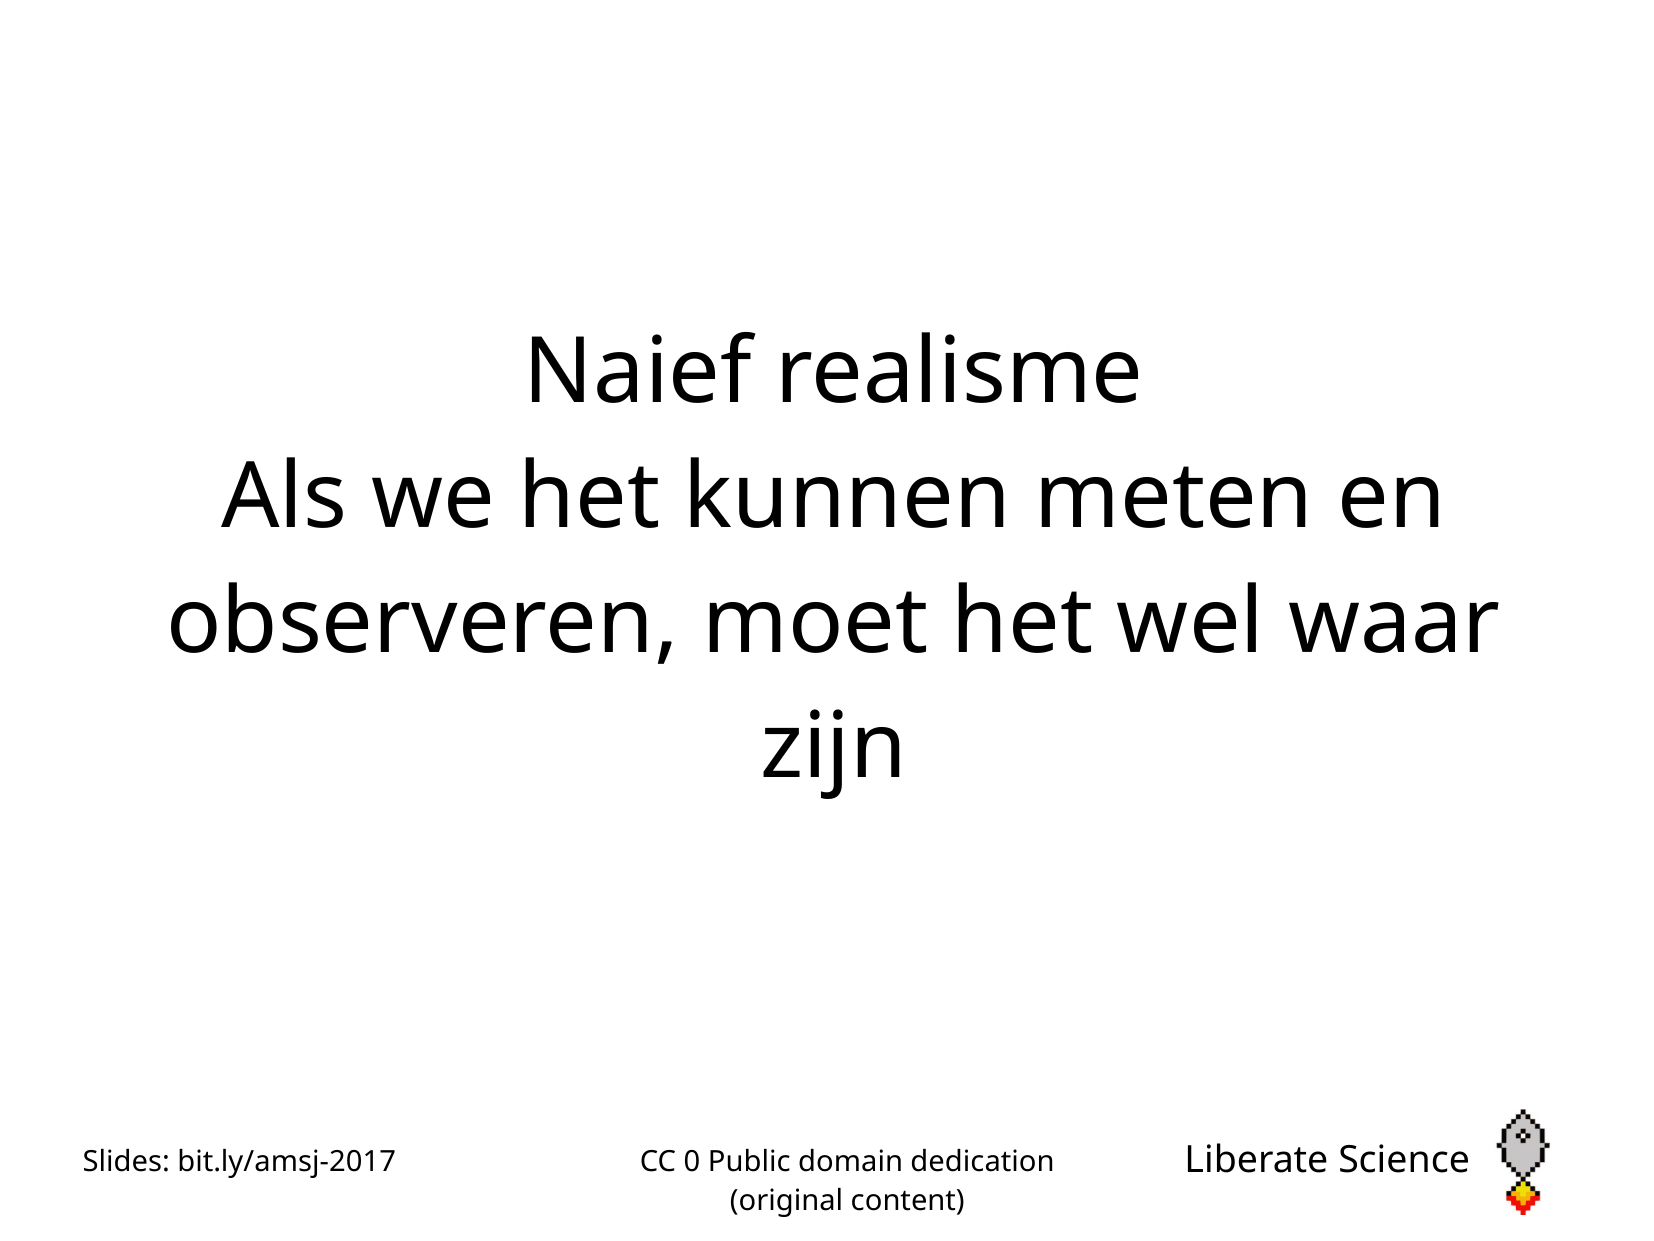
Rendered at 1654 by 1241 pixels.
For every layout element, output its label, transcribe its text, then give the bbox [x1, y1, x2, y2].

picture [1470, 1109, 1576, 1215]
title Naief realisme Als we het kunnen meten en observeren, moet het wel waar zijn [90, 389, 1579, 721]
